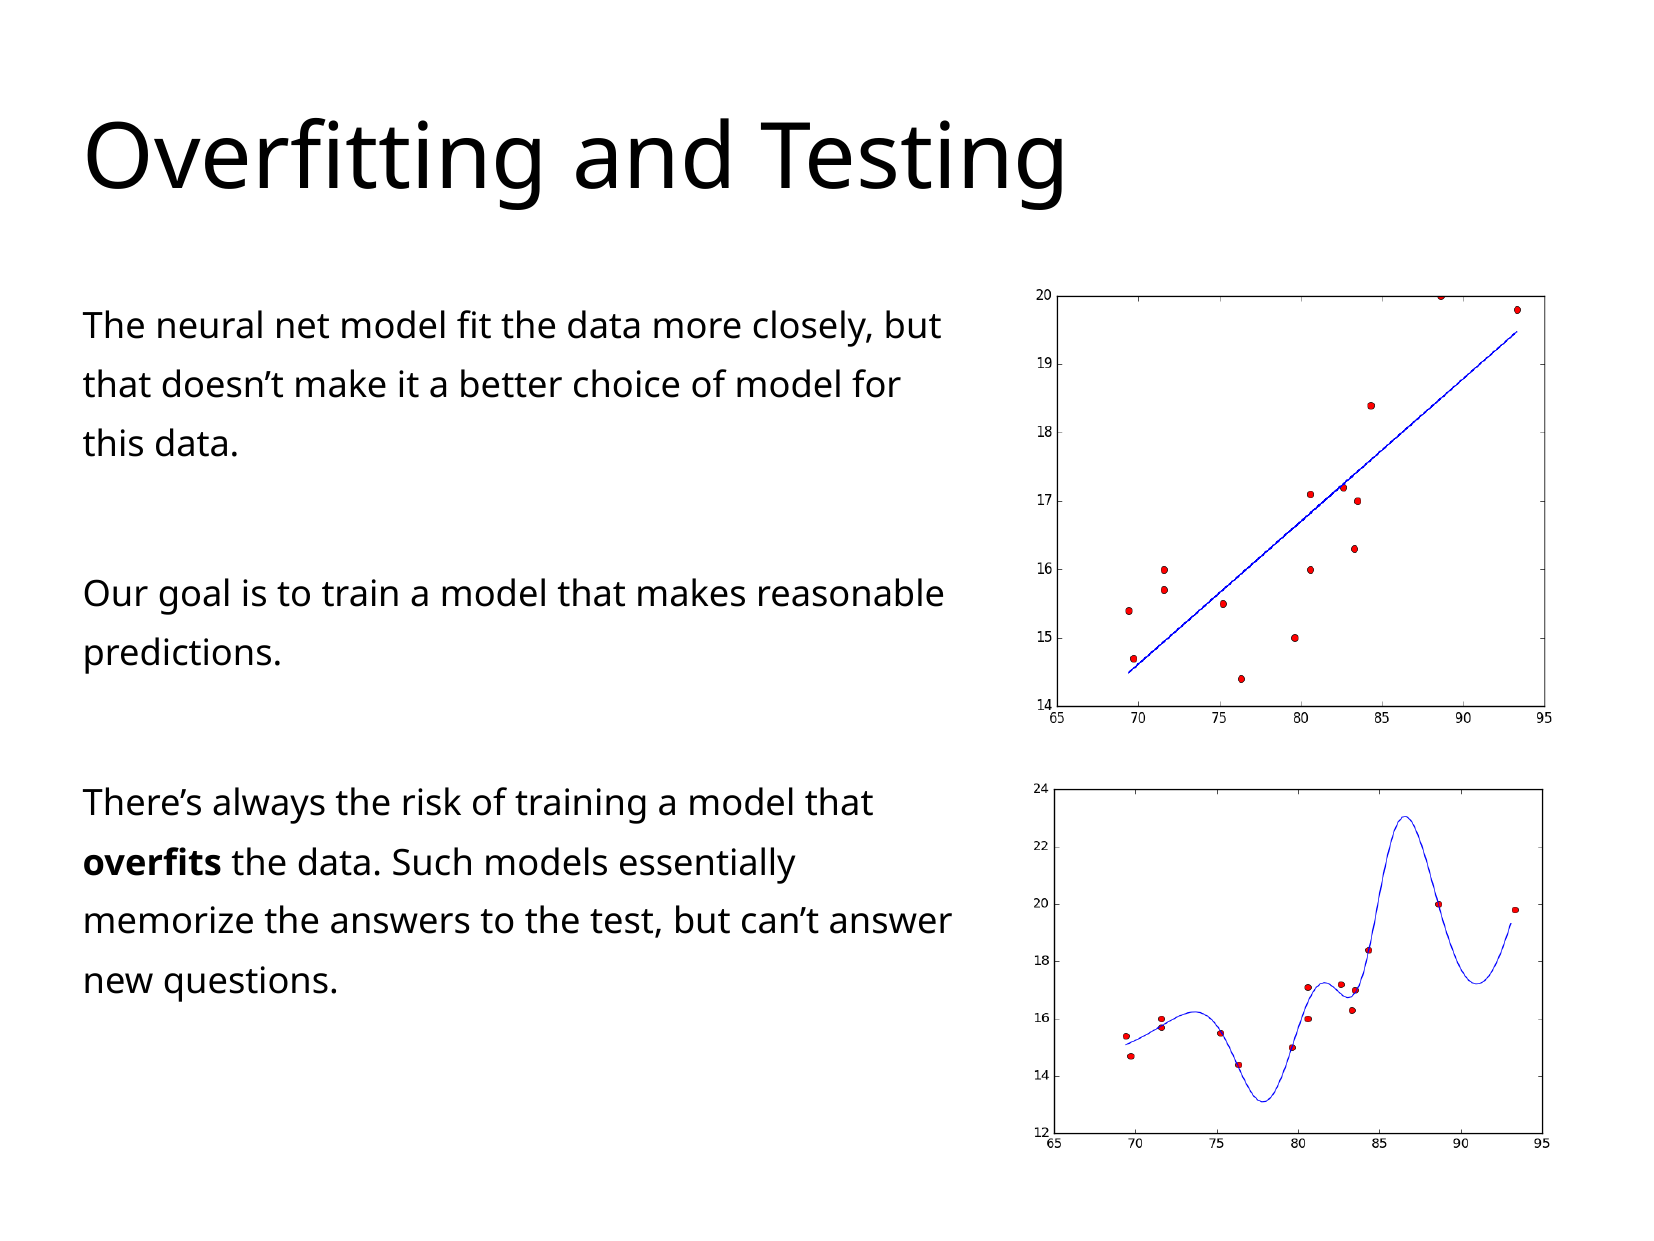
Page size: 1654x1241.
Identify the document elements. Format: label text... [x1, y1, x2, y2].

picture [975, 244, 1607, 1176]
title Overfitting and Testing [82, 49, 1571, 257]
list The neural net model fit the data more closely, but that doesn’t make it a better choice of model for this data. Our goal is to train a model that makes reasonable predictions. There’s always the risk of training a model that overfits the data. Such models essentially memorize the answers to the test, but can’t answer new questions. [82, 290, 961, 1010]
